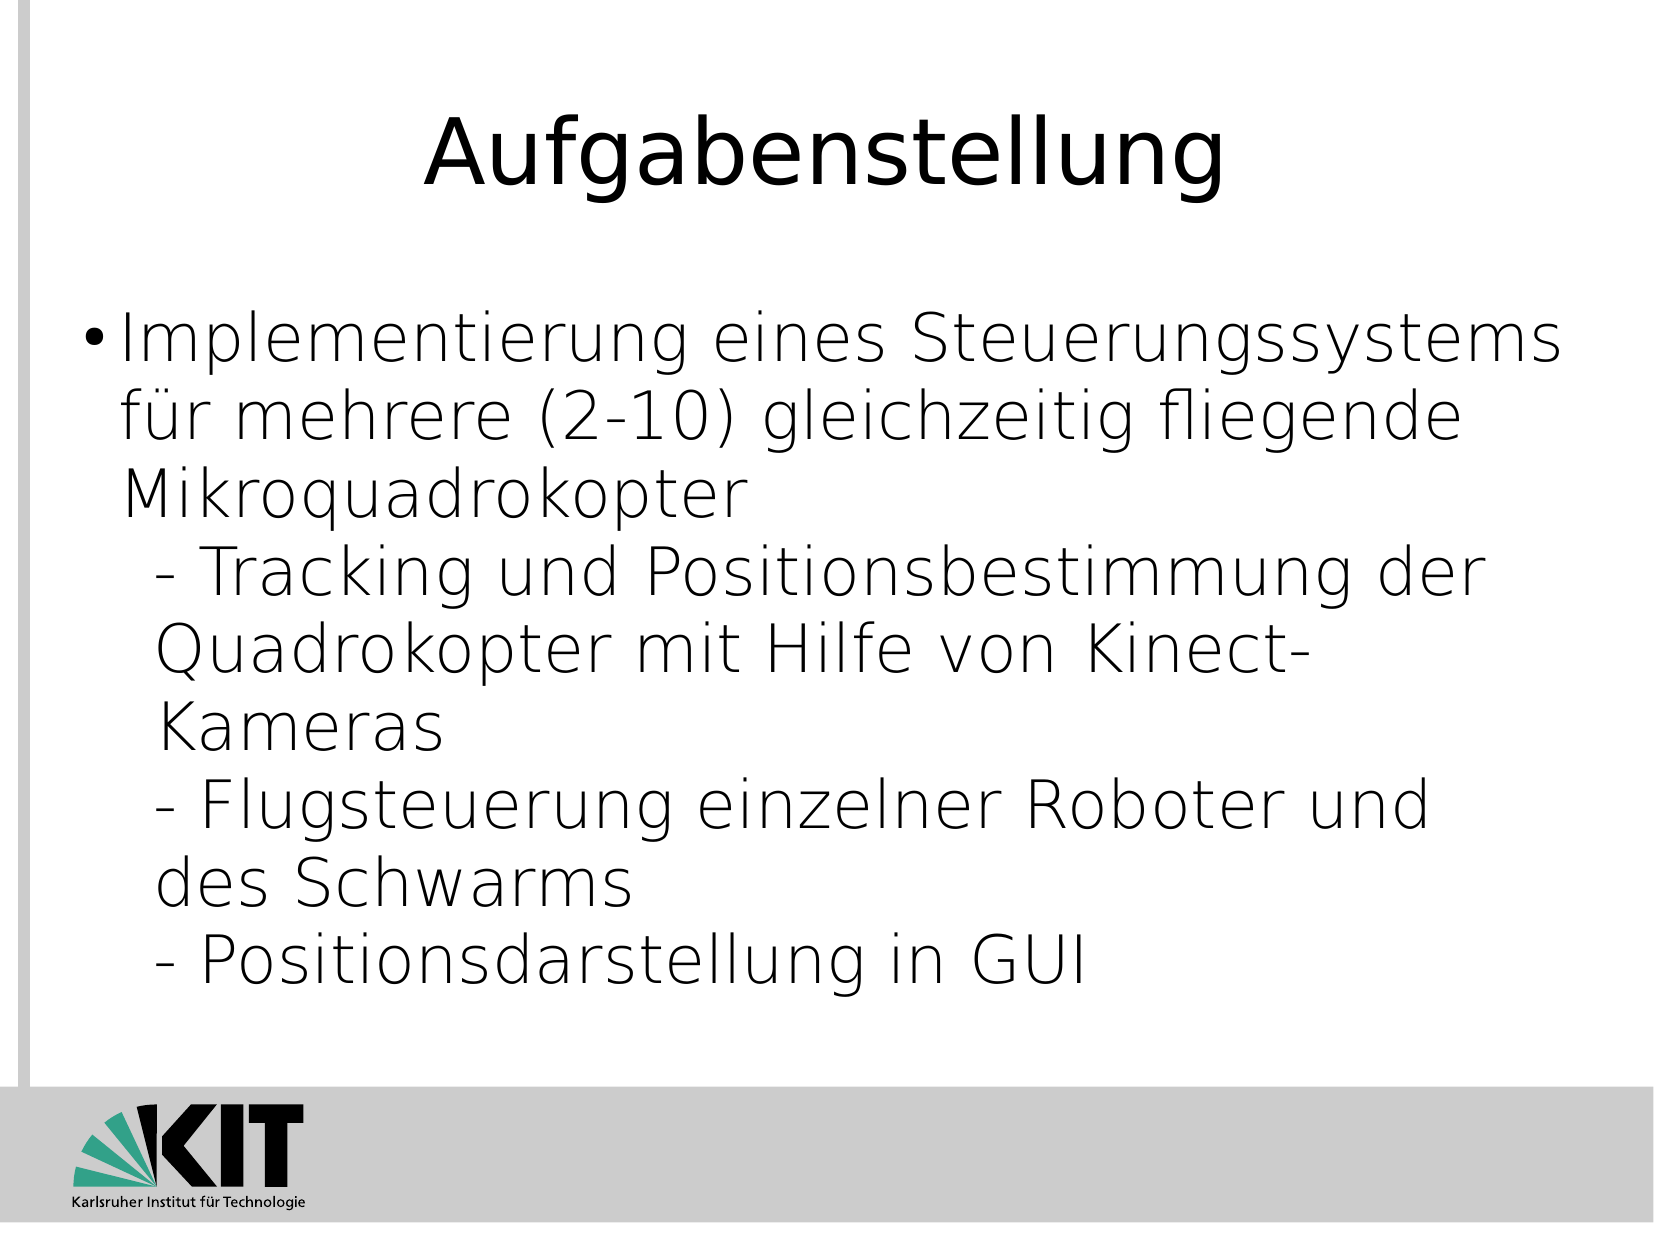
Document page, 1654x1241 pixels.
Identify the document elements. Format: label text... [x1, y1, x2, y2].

text_box [0, 1086, 1654, 1223]
picture [70, 1098, 308, 1217]
title Aufgabenstellung [82, 49, 1571, 257]
subtitle Implementierung eines Steuerungssystems für mehrere (2-10) gleichzeitig fliegende Mikroquadrokopter - Tracking und Positionsbestimmung der Quadrokopter mit Hilfe von Kinect-Kameras - Flugsteuerung einzelner Roboter und des Schwarms - Positionsdarstellung in GUI [82, 290, 1571, 1010]
